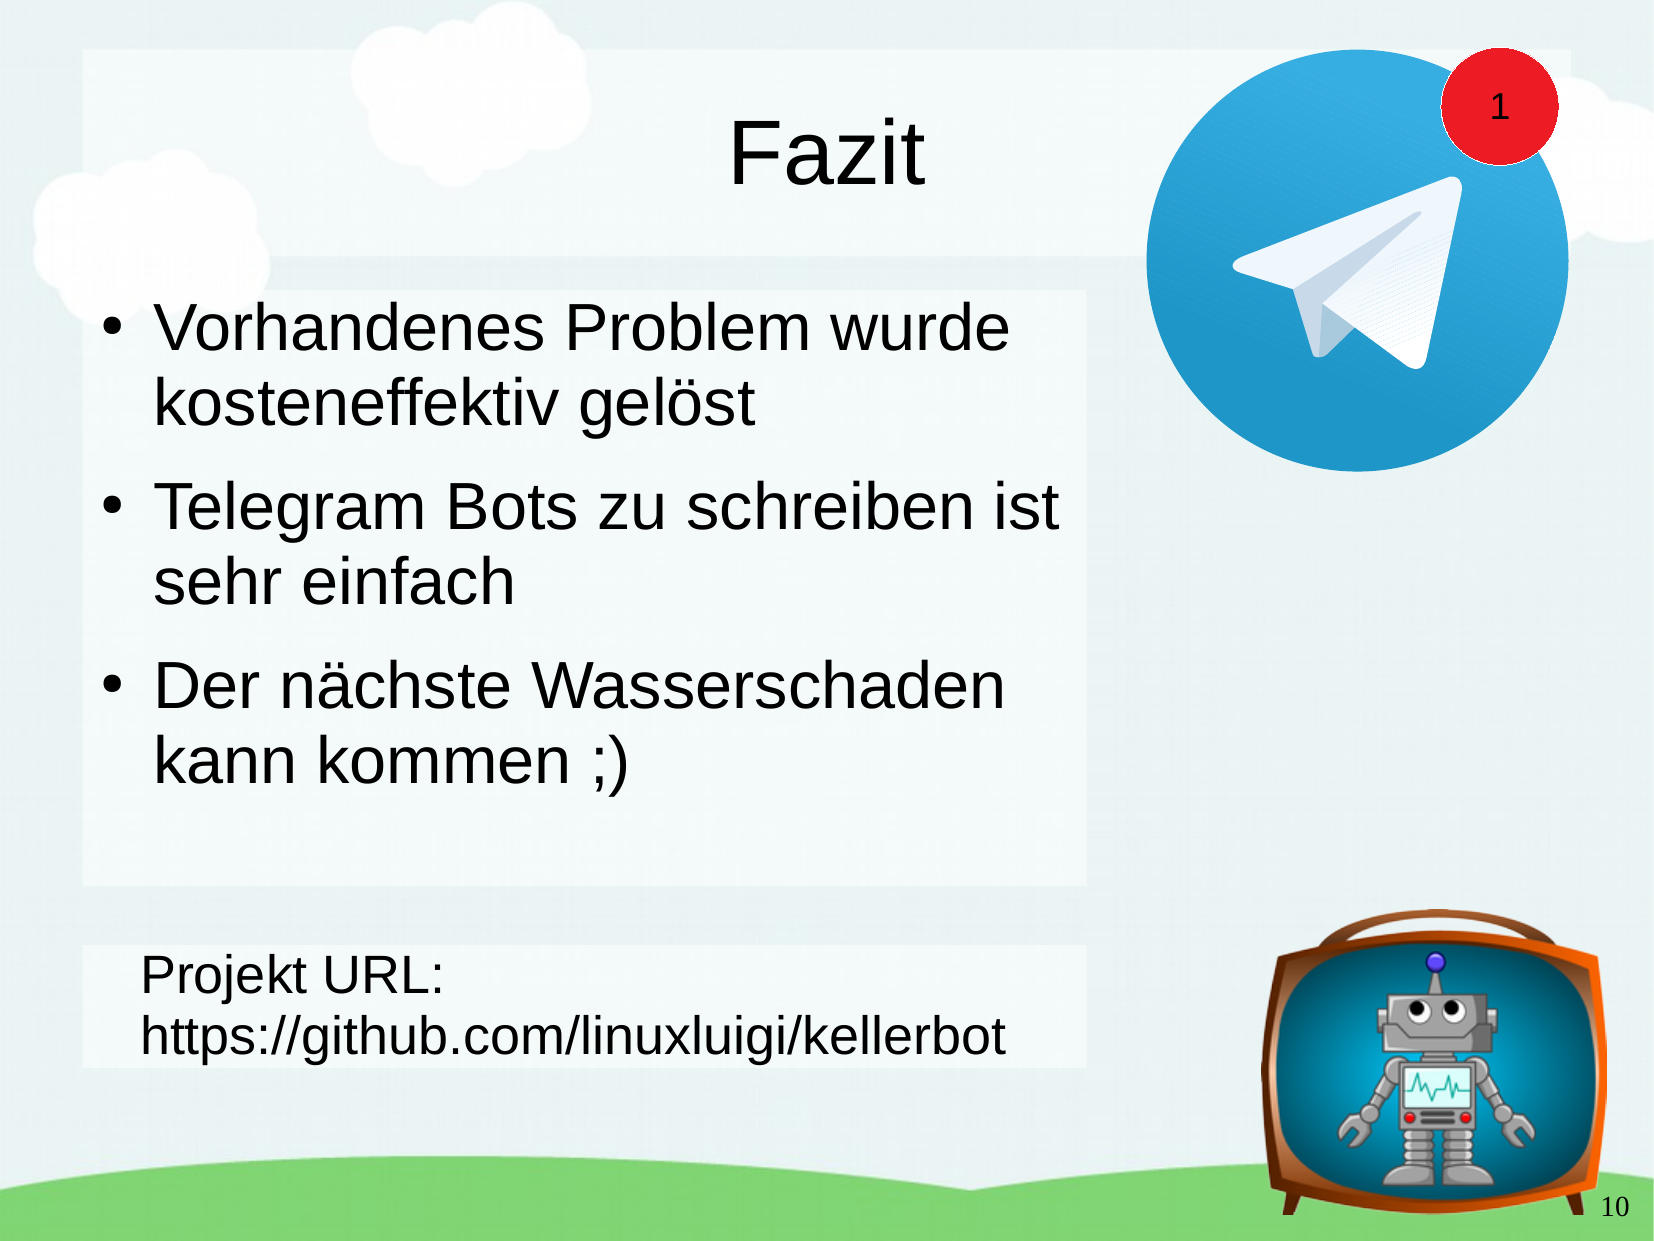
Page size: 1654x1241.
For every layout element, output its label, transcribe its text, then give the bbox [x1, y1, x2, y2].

title Fazit [82, 49, 1145, 257]
list Projekt URL: https://github.com/linuxluigi/kellerbot [82, 944, 1087, 1069]
picture [0, 0, 1654, 1241]
list Vorhandenes Problem wurde kosteneffektiv gelöst Telegram Bots zu schreiben ist sehr einfach Der nächste Wasserschaden kann kommen ;) [82, 290, 1087, 886]
text_box 1 [1440, 47, 1560, 166]
